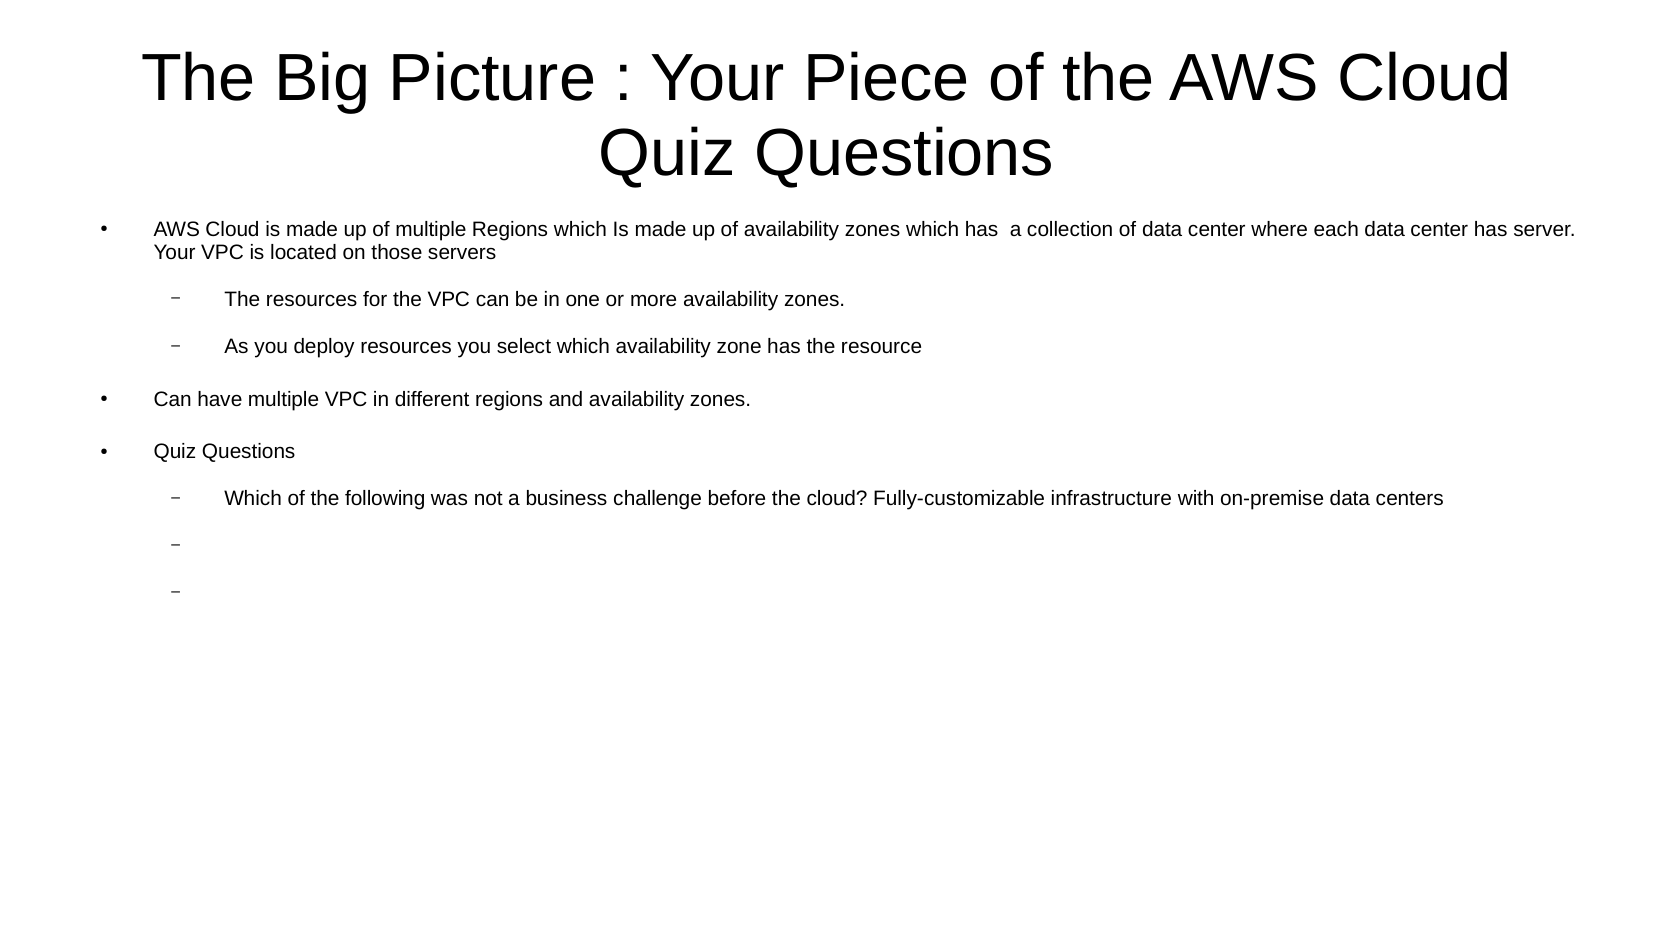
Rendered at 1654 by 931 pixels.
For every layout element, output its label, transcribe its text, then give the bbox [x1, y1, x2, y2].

list AWS Cloud is made up of multiple Regions which Is made up of availability zones which has a collection of data center where each data center has server. Your VPC is located on those servers The resources for the VPC can be in one or more availability zones. As you deploy resources you select which availability zone has the resource Can have multiple VPC in different regions and availability zones. Quiz Questions Which of the following was not a business challenge before the cloud? Fully-customizable infrastructure with on-premise data centers [82, 217, 1621, 901]
title The Big Picture : Your Piece of the AWS Cloud Quiz Questions [82, 12, 1571, 217]
